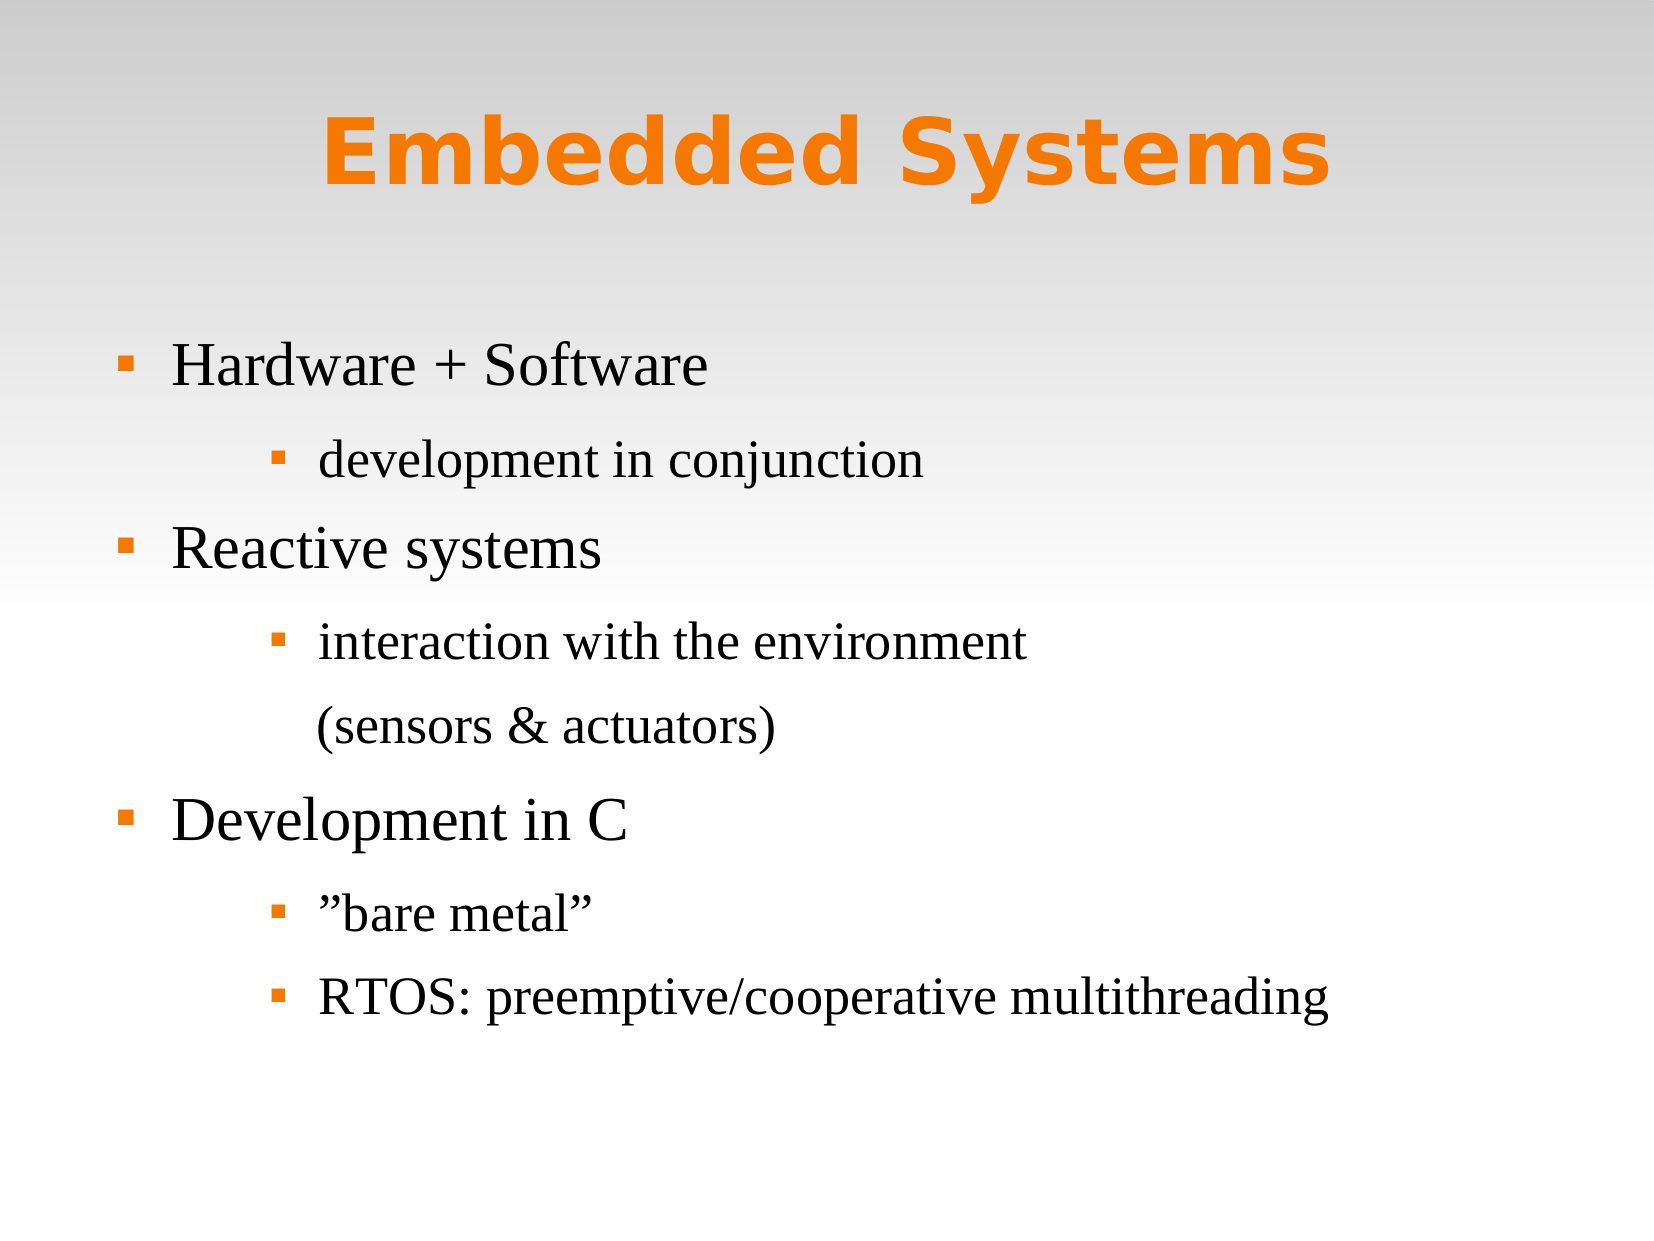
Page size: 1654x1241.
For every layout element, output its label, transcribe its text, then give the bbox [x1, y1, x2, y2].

list Hardware + Software development in conjunction Reactive systems interaction with the environment (sensors & actuators) Development in C ”bare metal” RTOS: preemptive/cooperative multithreading [82, 231, 1571, 1080]
title Embedded Systems [82, 49, 1571, 231]
